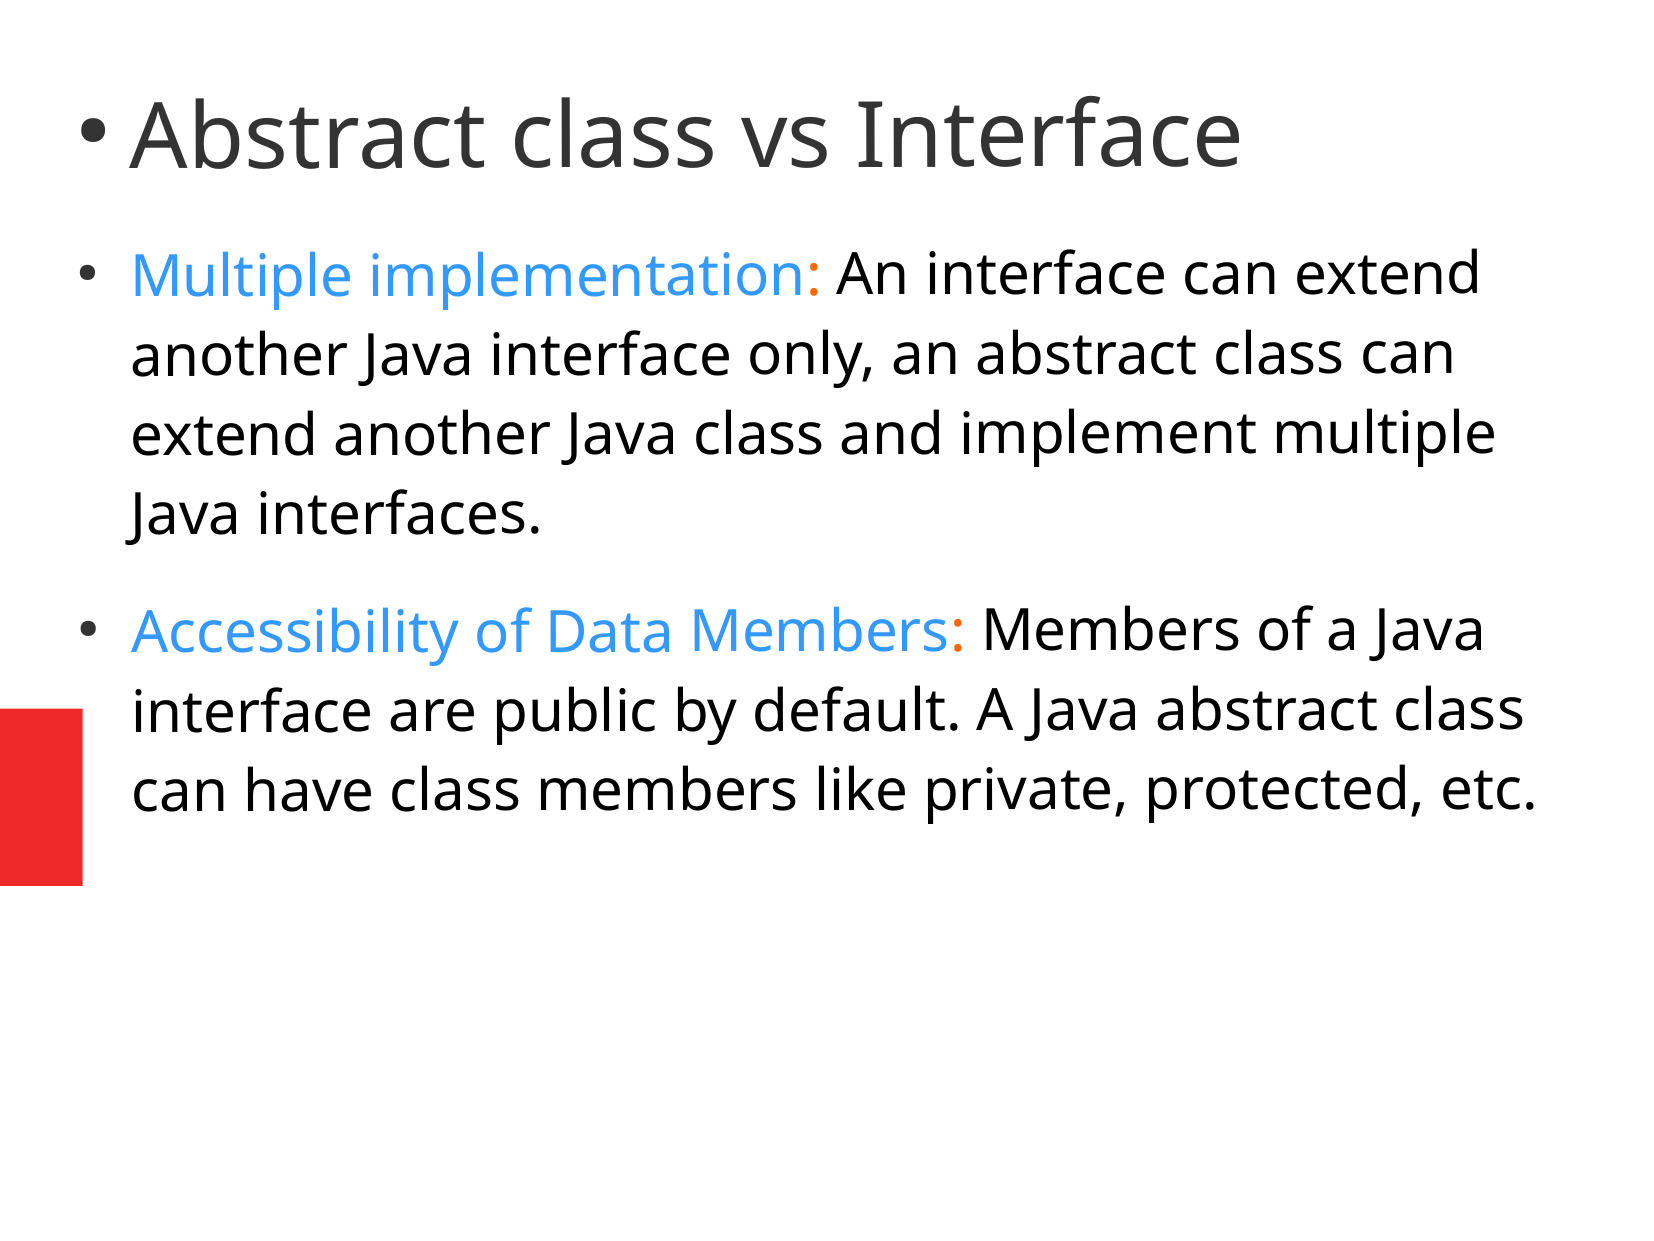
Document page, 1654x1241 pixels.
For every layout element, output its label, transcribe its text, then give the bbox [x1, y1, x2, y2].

list Abstract class vs Interface Multiple implementation: An interface can extend another Java interface only, an abstract class can extend another Java class and implement multiple Java interfaces. Accessibility of Data Members: Members of a Java interface are public by default. A Java abstract class can have class members like private, protected, etc. [58, 66, 1572, 961]
